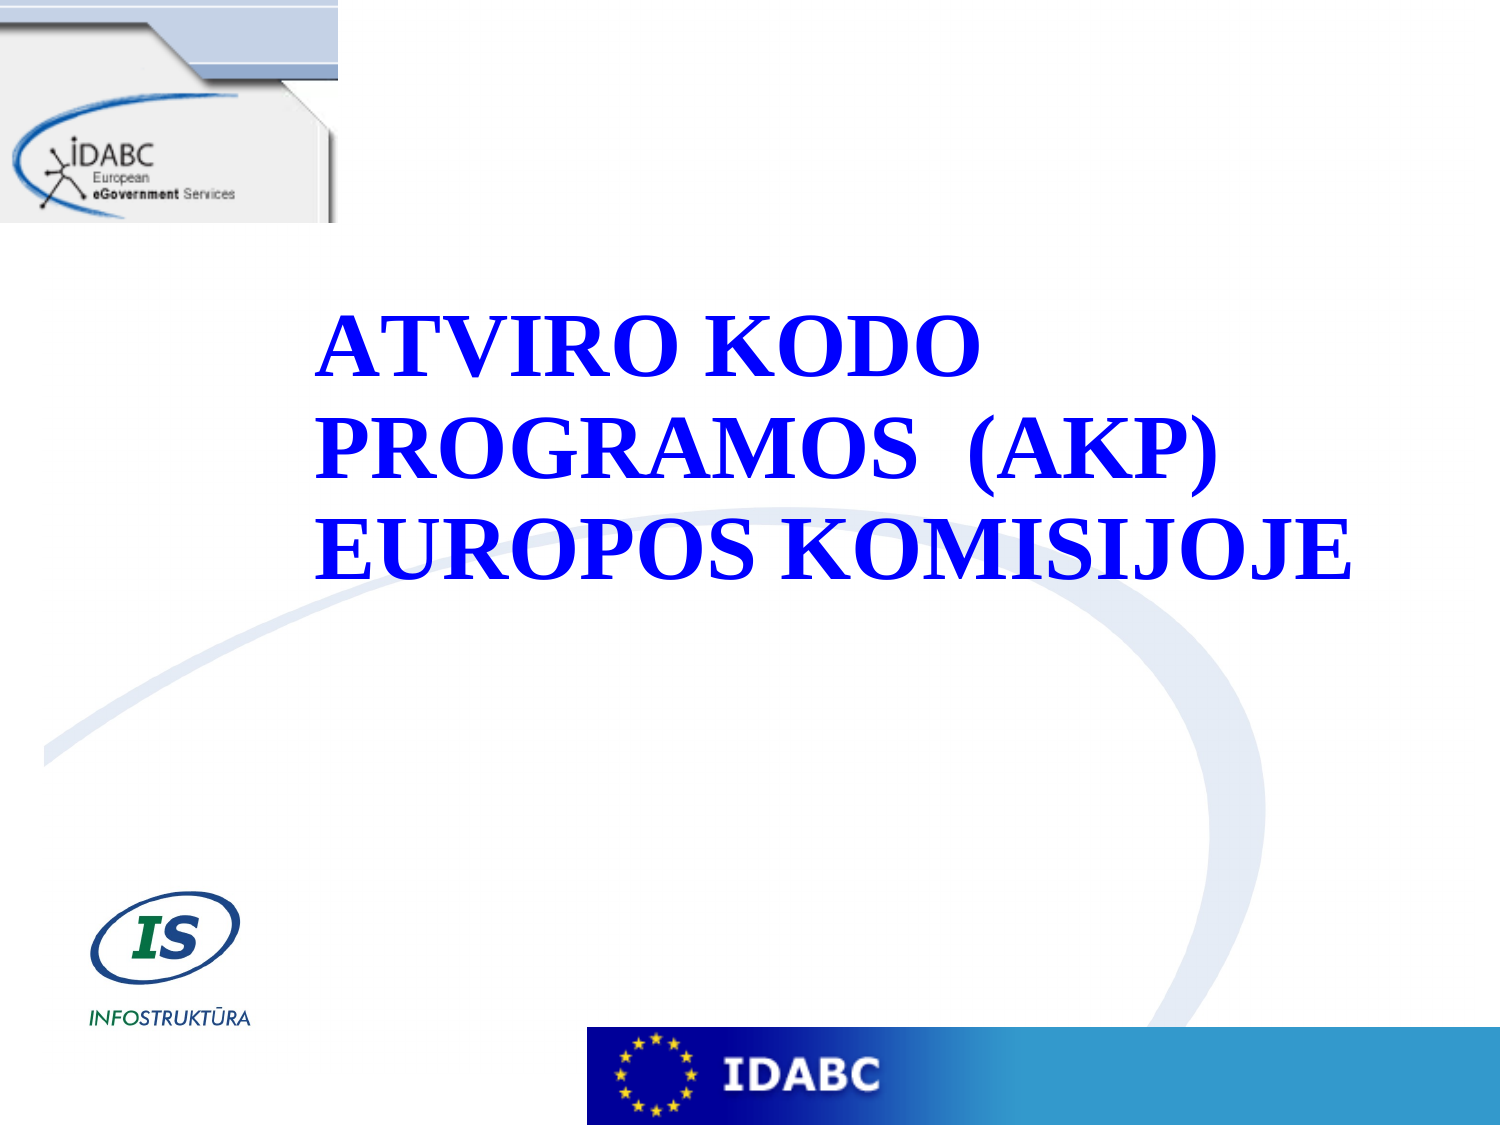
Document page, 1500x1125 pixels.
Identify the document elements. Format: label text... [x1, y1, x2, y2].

text_box ATVIRO KODO PROGRAMOS (AKP) EUROPOS KOMISIJOJE [300, 287, 1426, 608]
picture [0, 0, 1500, 1125]
title [300, 662, 1390, 837]
